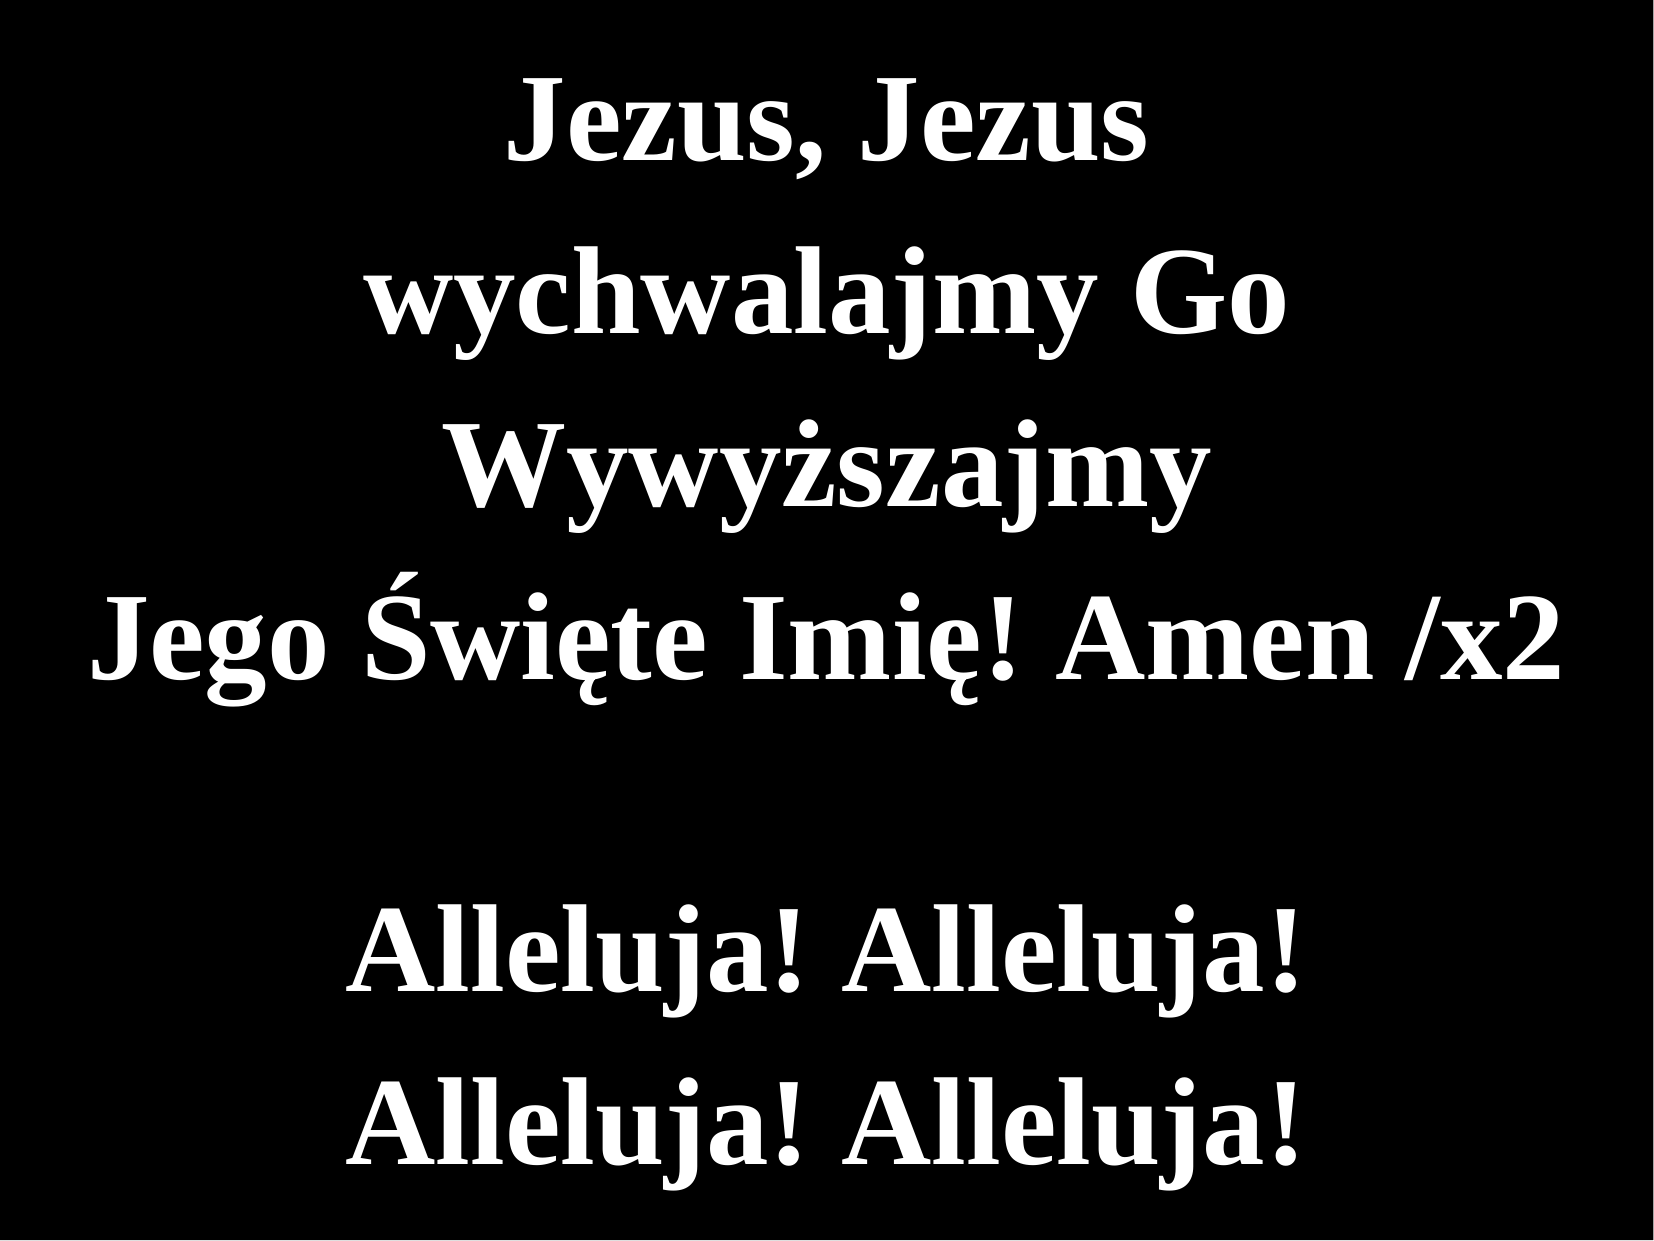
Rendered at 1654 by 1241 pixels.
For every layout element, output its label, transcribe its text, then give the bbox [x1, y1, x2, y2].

title Jezus, Jezus ppp wychwalajmy Go ppp Wywyższajmy ppp Jego Święte Imię! Amen /x2 ppp Alleluja! Alleluja! ppp Alleluja! Alleluja! [0, 0, 1654, 1241]
